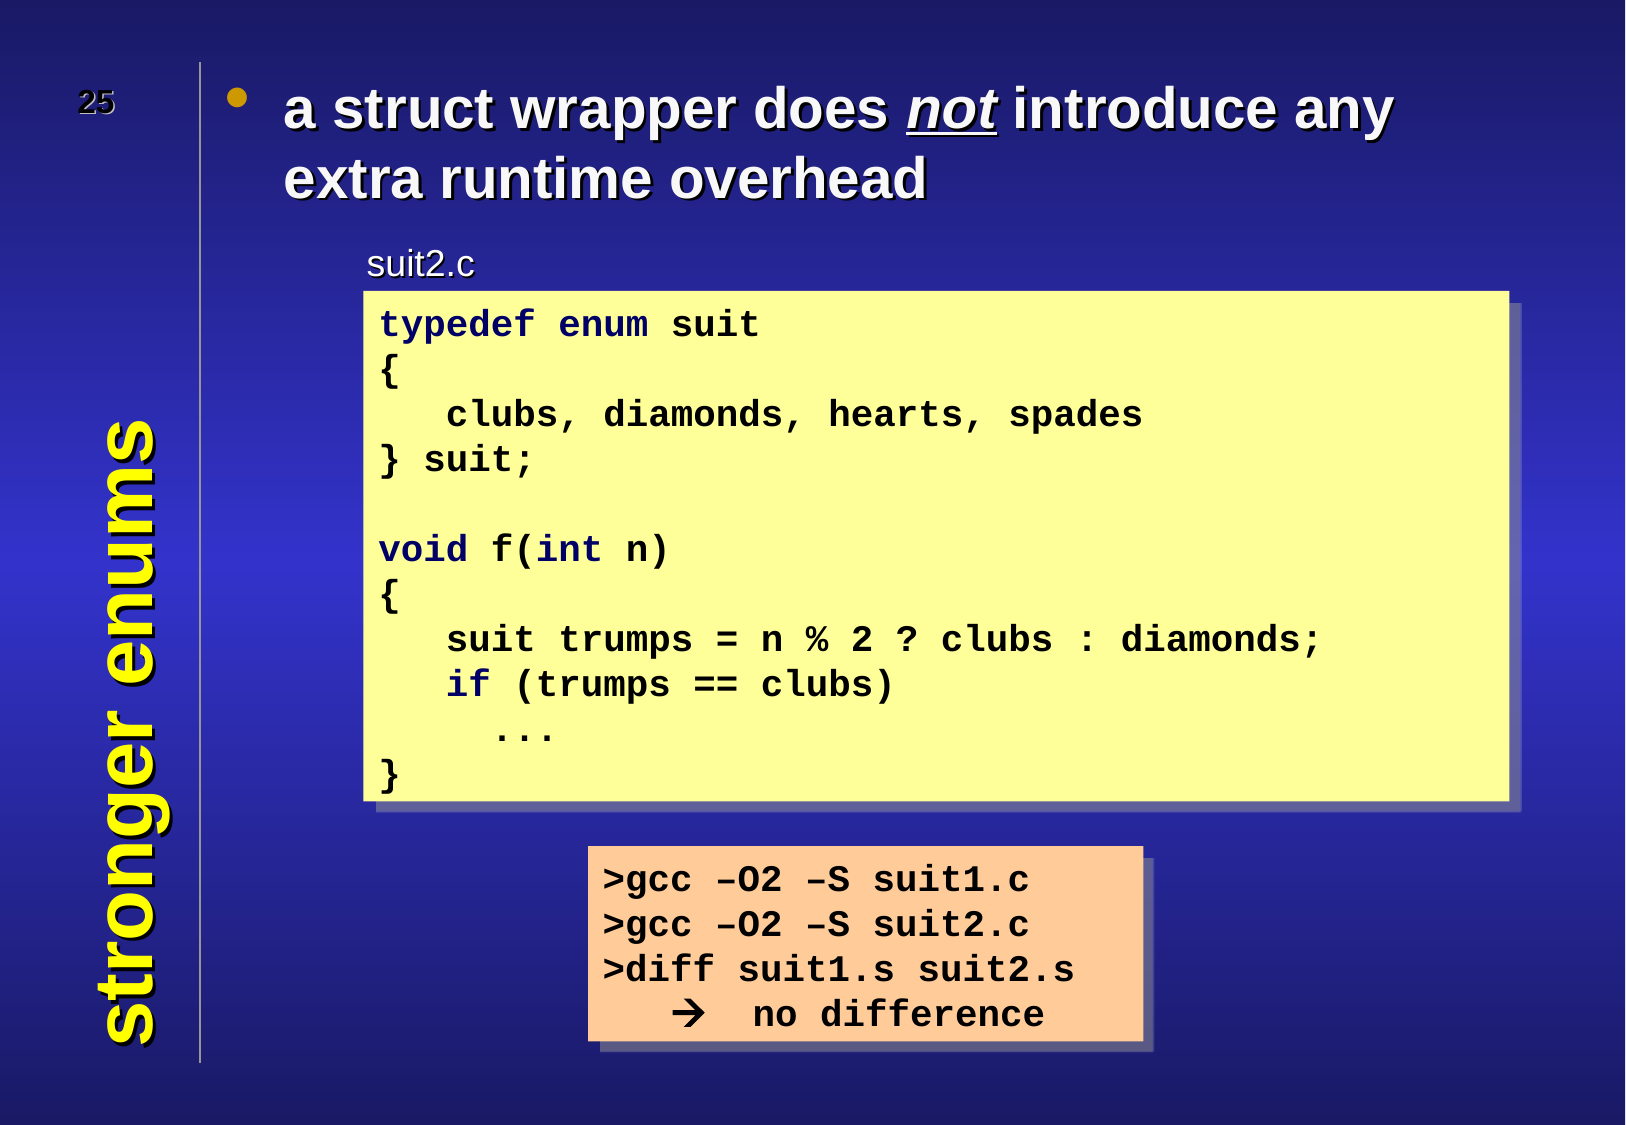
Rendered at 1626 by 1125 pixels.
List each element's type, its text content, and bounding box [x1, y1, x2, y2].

text_box suit2.c [351, 231, 648, 293]
text_box >gcc –O2 –S suit1.c >gcc –O2 –S suit2.c >diff suit1.s suit2.s  no difference [588, 846, 1144, 1042]
list a struct wrapper does not introduce any extra runtime overhead [212, 62, 1550, 1063]
title stronger enums [50, 187, 188, 1063]
text_box typedef enum suit { clubs, diamonds, hearts, spades } suit; void f(int n) { suit trumps = n % 2 ? clubs : diamonds; if (trumps == clubs) ... } [363, 290, 1510, 802]
